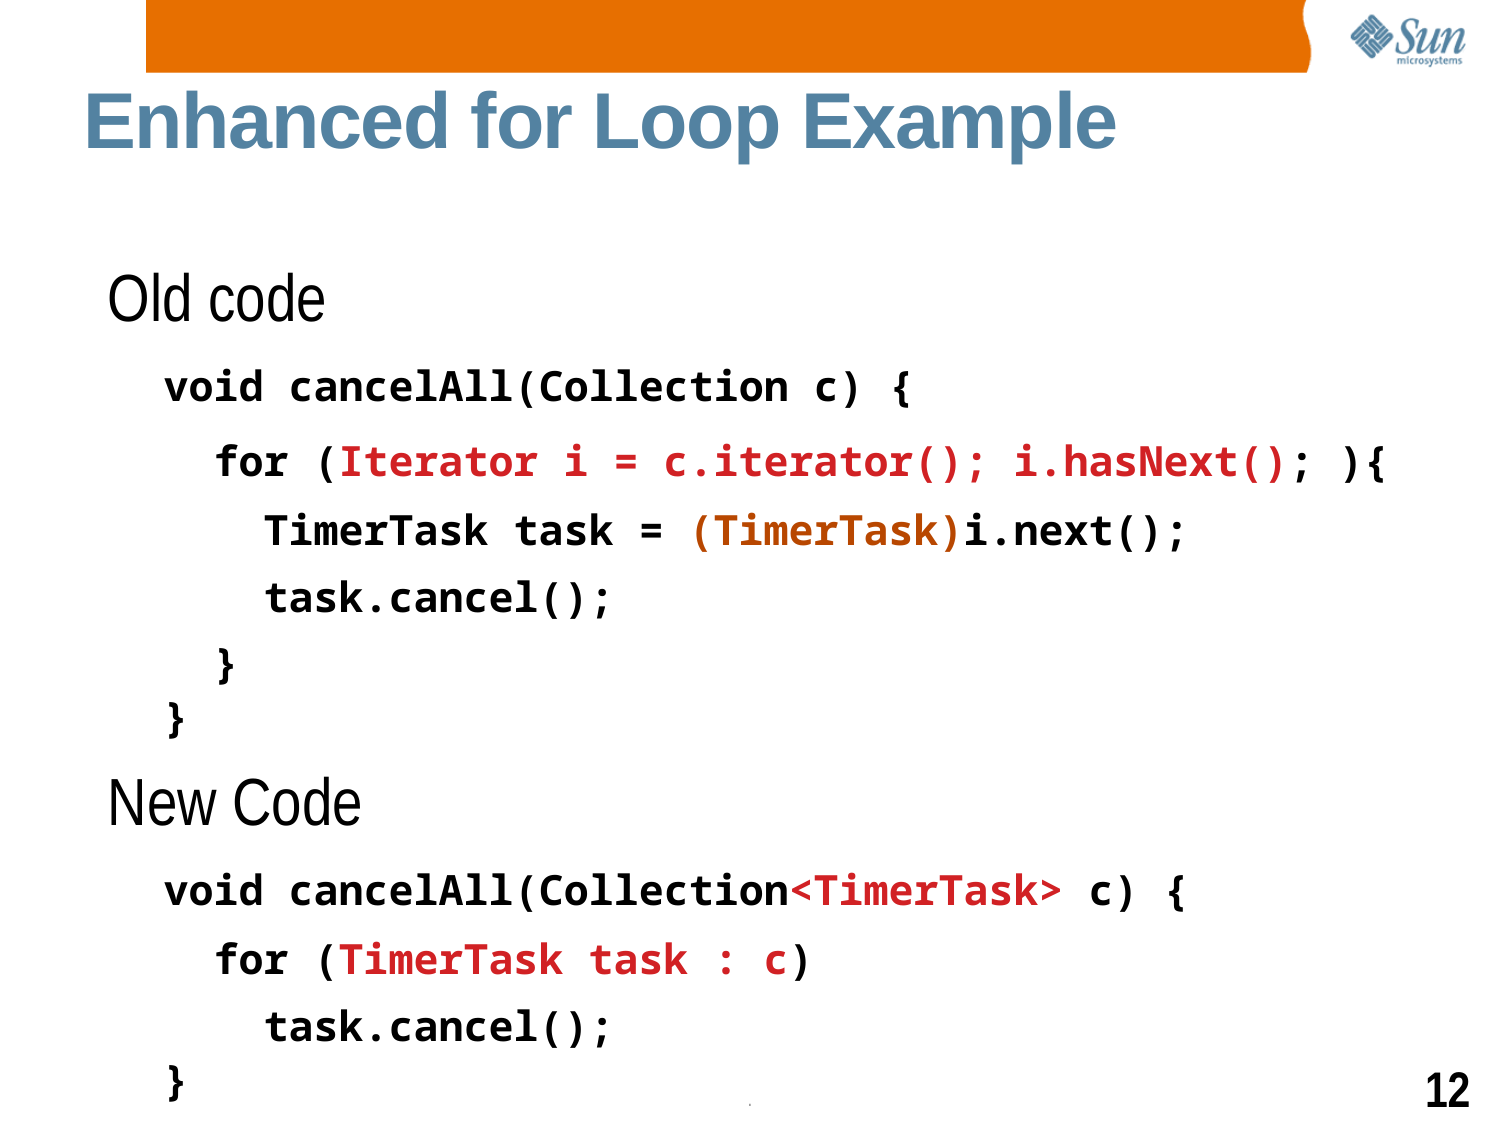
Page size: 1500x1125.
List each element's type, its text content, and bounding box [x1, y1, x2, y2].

title Enhanced for Loop Example [83, 84, 1446, 226]
picture [146, 0, 1500, 75]
list Old code void cancelAll(Collection c) { for (Iterator i = c.iterator(); i.hasNext(); ){ TimerTask task = (TimerTask)i.next(); task.cancel(); } } New Code void cancelAll(Collection<TimerTask> c) { for (TimerTask task : c) task.cancel(); } [88, 259, 1460, 1056]
